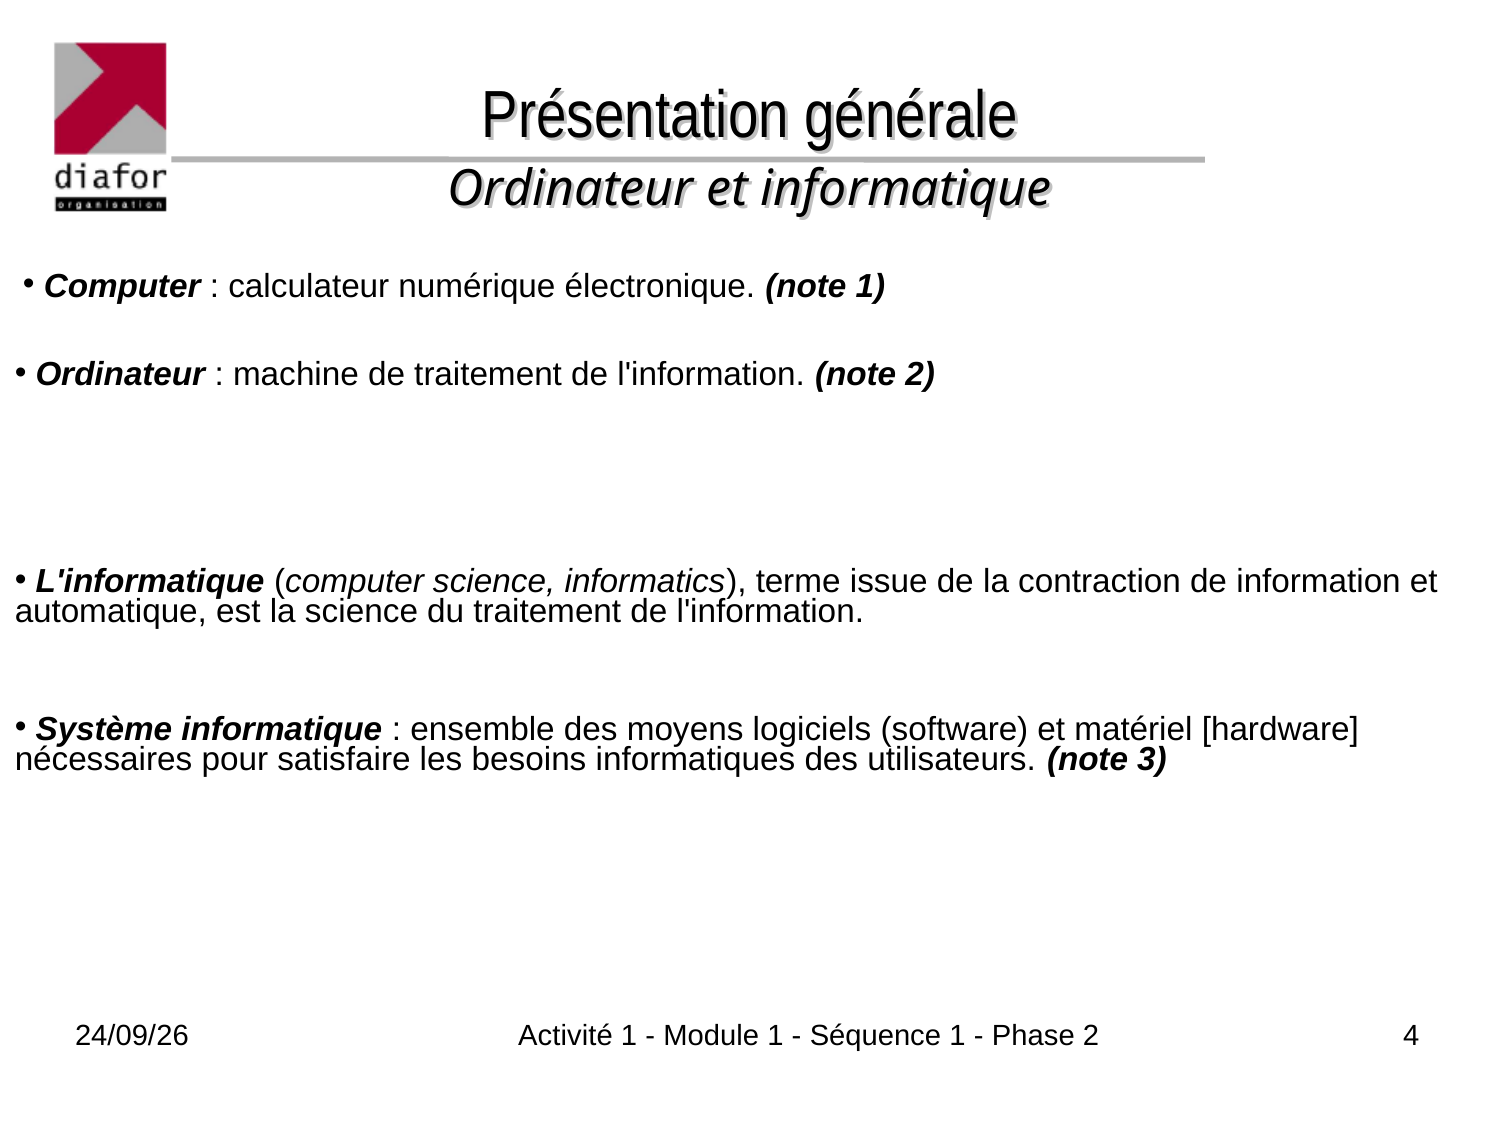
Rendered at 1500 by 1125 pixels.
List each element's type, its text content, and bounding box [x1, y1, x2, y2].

picture [53, 42, 168, 213]
text_box Ordinateur : machine de traitement de l'information. (note 2) [0, 354, 960, 400]
title Présentation générale Ordinateur et informatique [75, 45, 1426, 250]
text_box Computer : calculateur numérique électronique. (note 1) [8, 265, 975, 311]
text_box L'informatique (computer science, informatics), terme issue de la contraction de information et automatique, est la science du traitement de l'information. [0, 561, 1500, 637]
text_box Système informatique : ensemble des moyens logiciels (software) et matériel [hardware] nécessaires pour satisfaire les besoins informatiques des utilisateurs. (note 3) [0, 708, 1385, 785]
